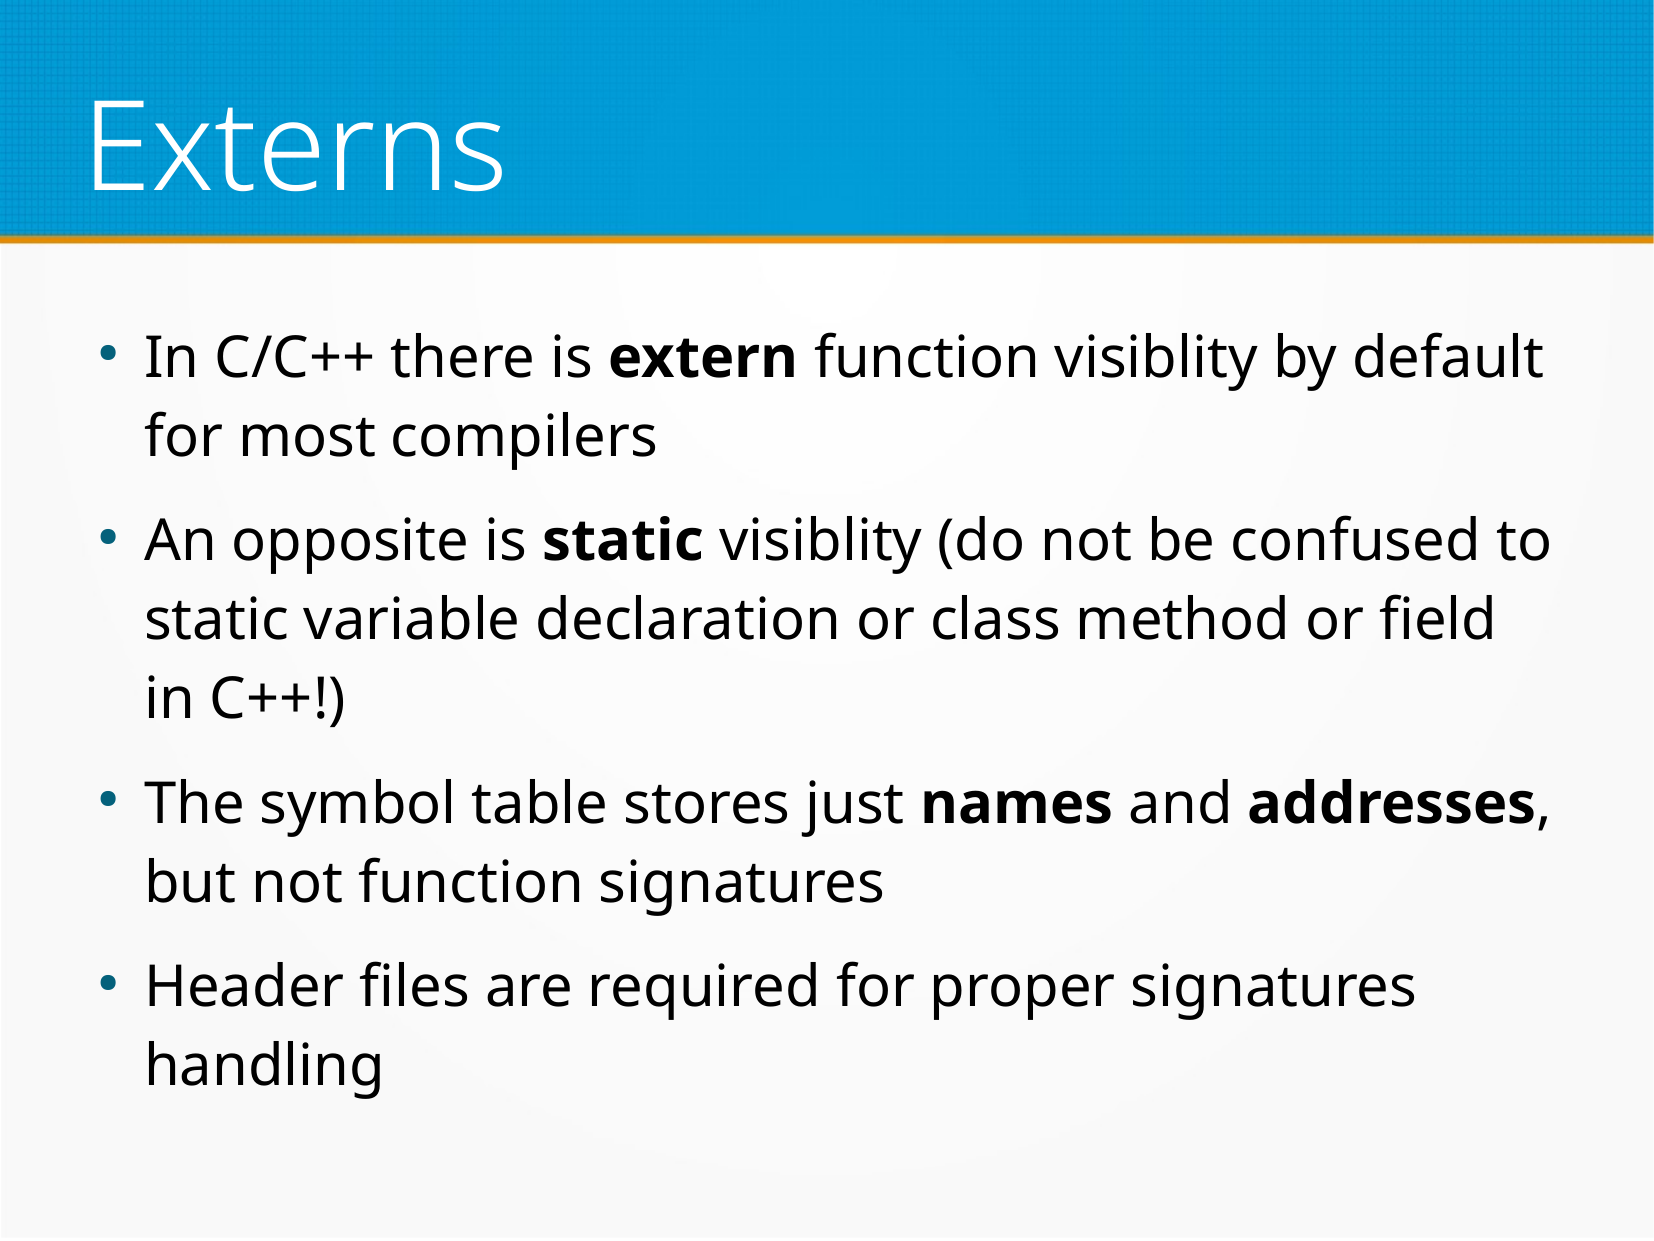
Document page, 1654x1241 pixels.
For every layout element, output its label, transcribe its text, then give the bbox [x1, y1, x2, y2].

picture [0, 233, 1654, 1241]
title Externs [82, 19, 1571, 227]
list In C/C++ there is extern function visiblity by default for most compilers An opposite is static visiblity (do not be confused to static variable declaration or class method or field in C++!) The symbol table stores just names and addresses, but not function signatures Header files are required for proper signatures handling [82, 315, 1563, 1111]
